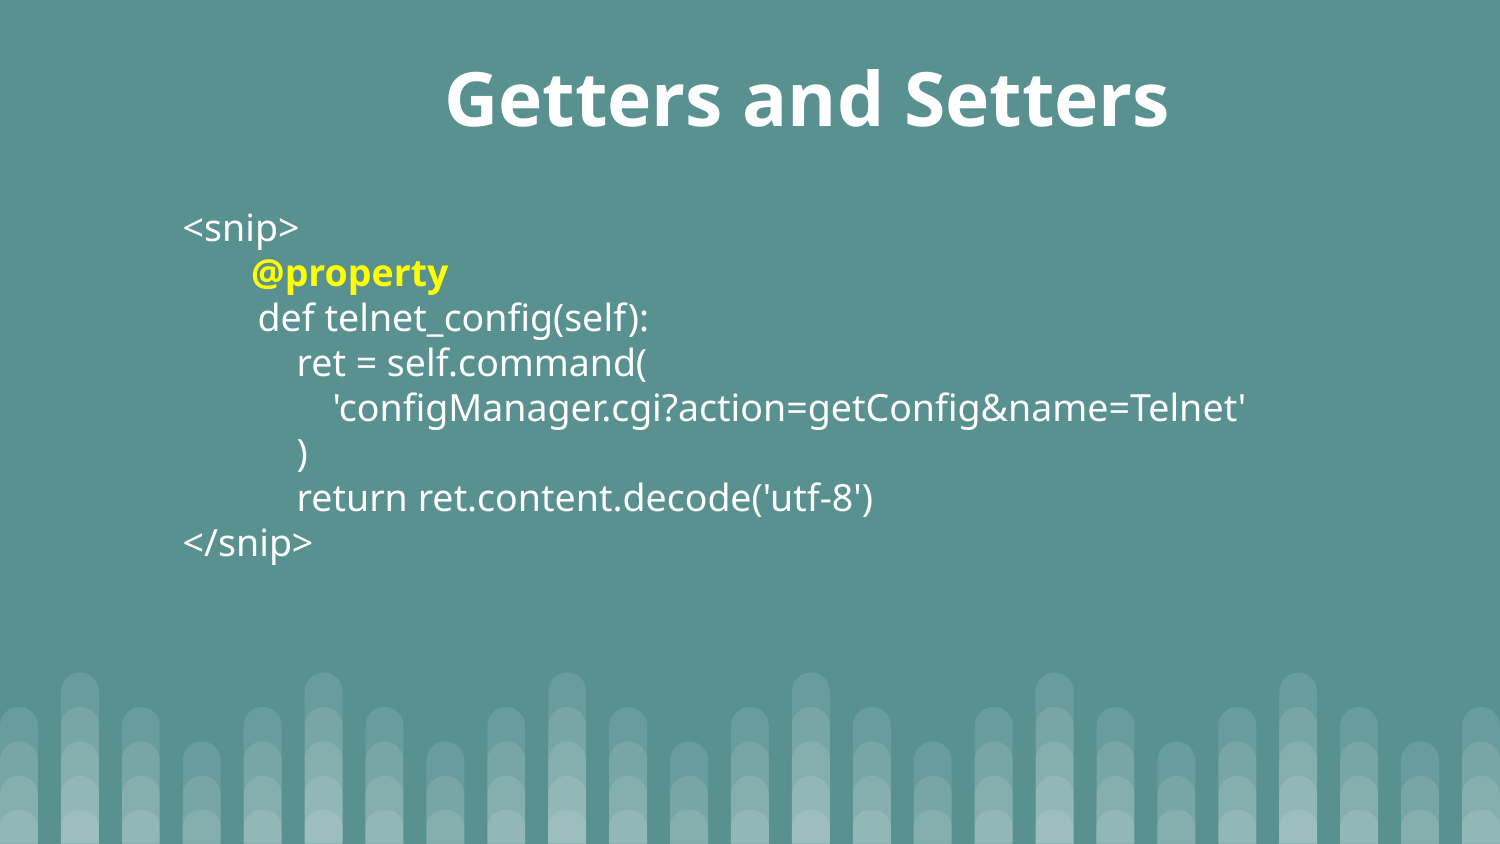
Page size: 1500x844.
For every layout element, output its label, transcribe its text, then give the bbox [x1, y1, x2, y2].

title Getters and Setters [429, 15, 1198, 177]
list <snip> @property def telnet_config(self): ret = self.command( 'configManager.cgi?action=getConfig&name=Telnet' ) return ret.content.decode('utf-8') </snip> [167, 189, 1460, 636]
